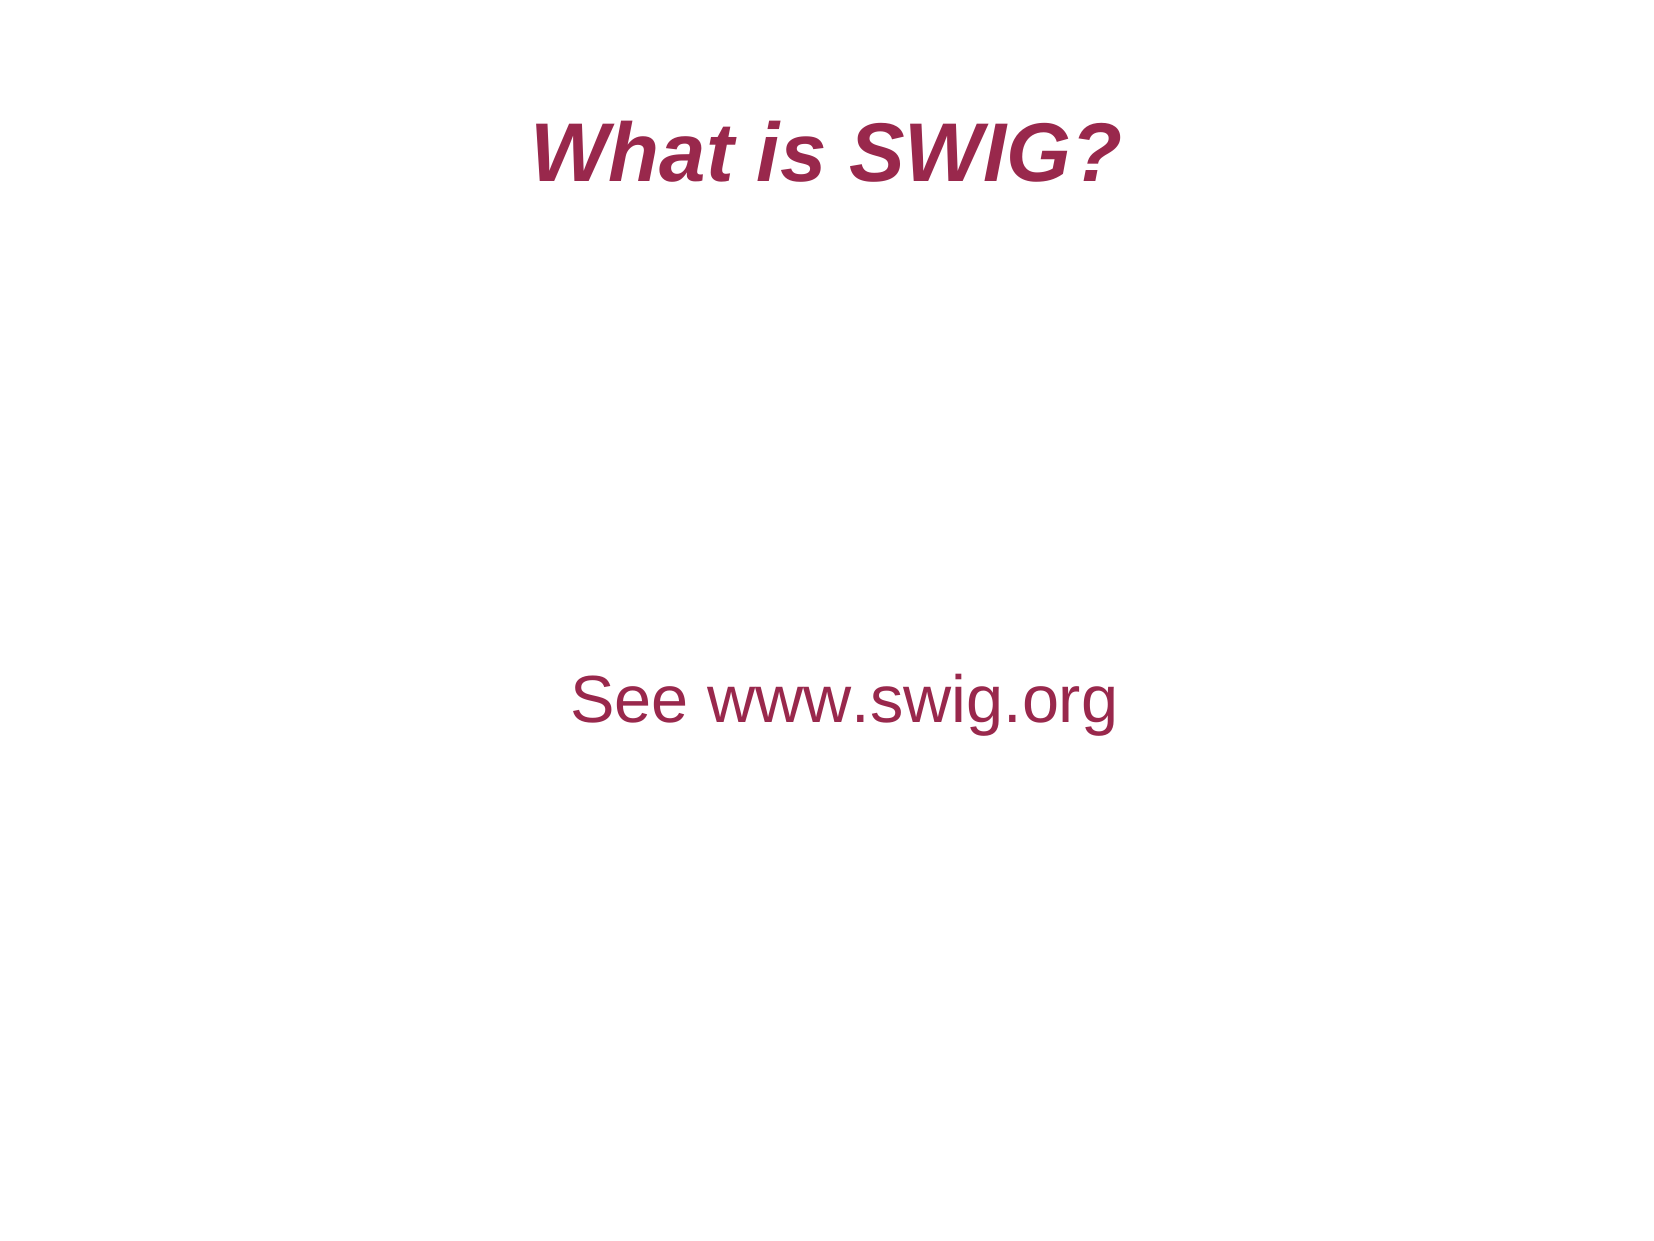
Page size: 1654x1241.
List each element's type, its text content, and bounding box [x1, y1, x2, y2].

subtitle See www.swig.org [82, 290, 1571, 1109]
title What is SWIG? [82, 49, 1571, 257]
